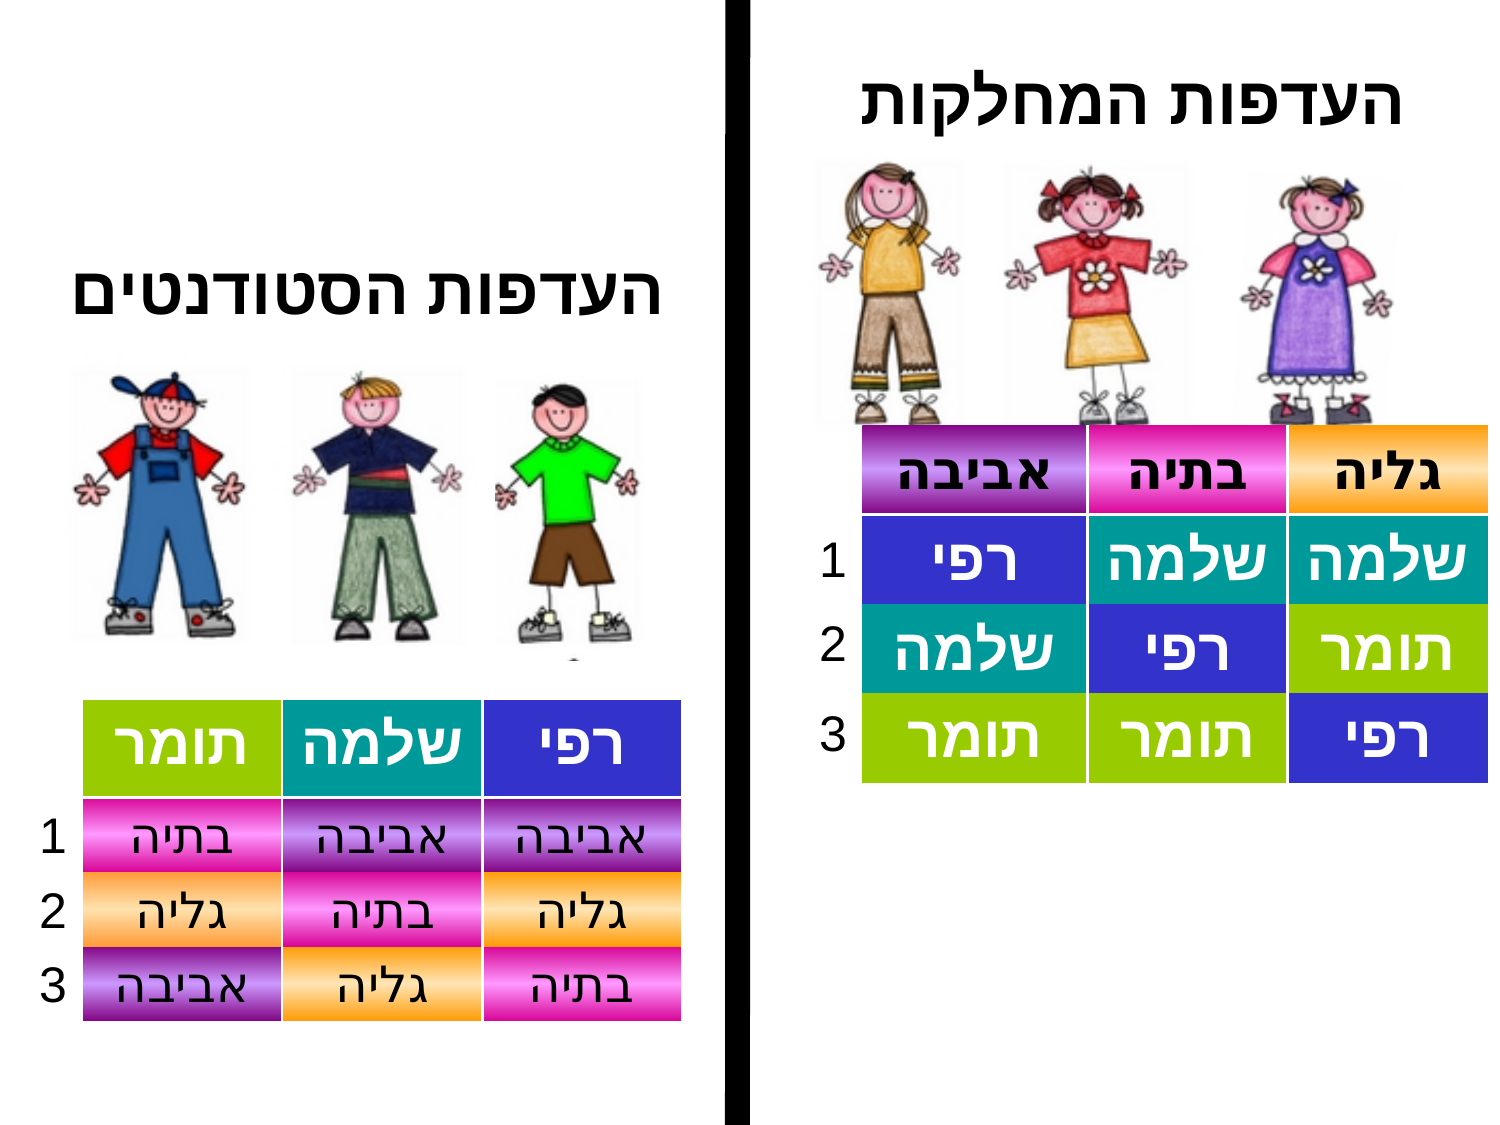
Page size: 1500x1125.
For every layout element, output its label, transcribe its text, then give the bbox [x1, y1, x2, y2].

picture [795, 134, 1442, 435]
table_cell 3 [812, 684, 862, 783]
table_header אביבה [862, 425, 1086, 513]
table_header תומר [83, 700, 281, 796]
table_cell בתיה [83, 799, 281, 872]
table_cell שלמה [1089, 516, 1286, 604]
table_cell שלמה [1289, 516, 1488, 604]
table_cell 1 [32, 799, 82, 871]
table_cell רפי [862, 516, 1086, 604]
table_header בתיה [1089, 425, 1286, 513]
table_cell 3 [32, 948, 82, 1022]
table_header רפי [484, 700, 681, 796]
table_cell אביבה [83, 947, 281, 1021]
table_header גליה [1289, 425, 1488, 513]
text_box העדפות הסטודנטים [45, 239, 691, 336]
table_cell תומר [1089, 693, 1286, 783]
table_cell בתיה [283, 872, 481, 947]
table_cell 2 [32, 874, 82, 946]
table_cell 1 [812, 514, 862, 603]
table_cell תומר [1289, 604, 1488, 693]
text_box העדפות המחלקות [827, 49, 1422, 146]
table_cell תומר [862, 693, 1086, 783]
table_cell בתיה [484, 947, 681, 1021]
table_cell רפי [1289, 693, 1488, 783]
table_cell שלמה [862, 604, 1086, 693]
table_cell גליה [484, 872, 681, 947]
table_cell אביבה [283, 799, 481, 872]
table_header [32, 700, 82, 798]
table_cell גליה [83, 872, 281, 947]
table_cell אביבה [484, 799, 681, 872]
table_cell רפי [1089, 604, 1286, 693]
table_cell 2 [812, 605, 862, 682]
table_header [812, 425, 862, 514]
table_header שלמה [283, 700, 481, 796]
picture [45, 345, 675, 661]
table_cell גליה [283, 947, 481, 1021]
